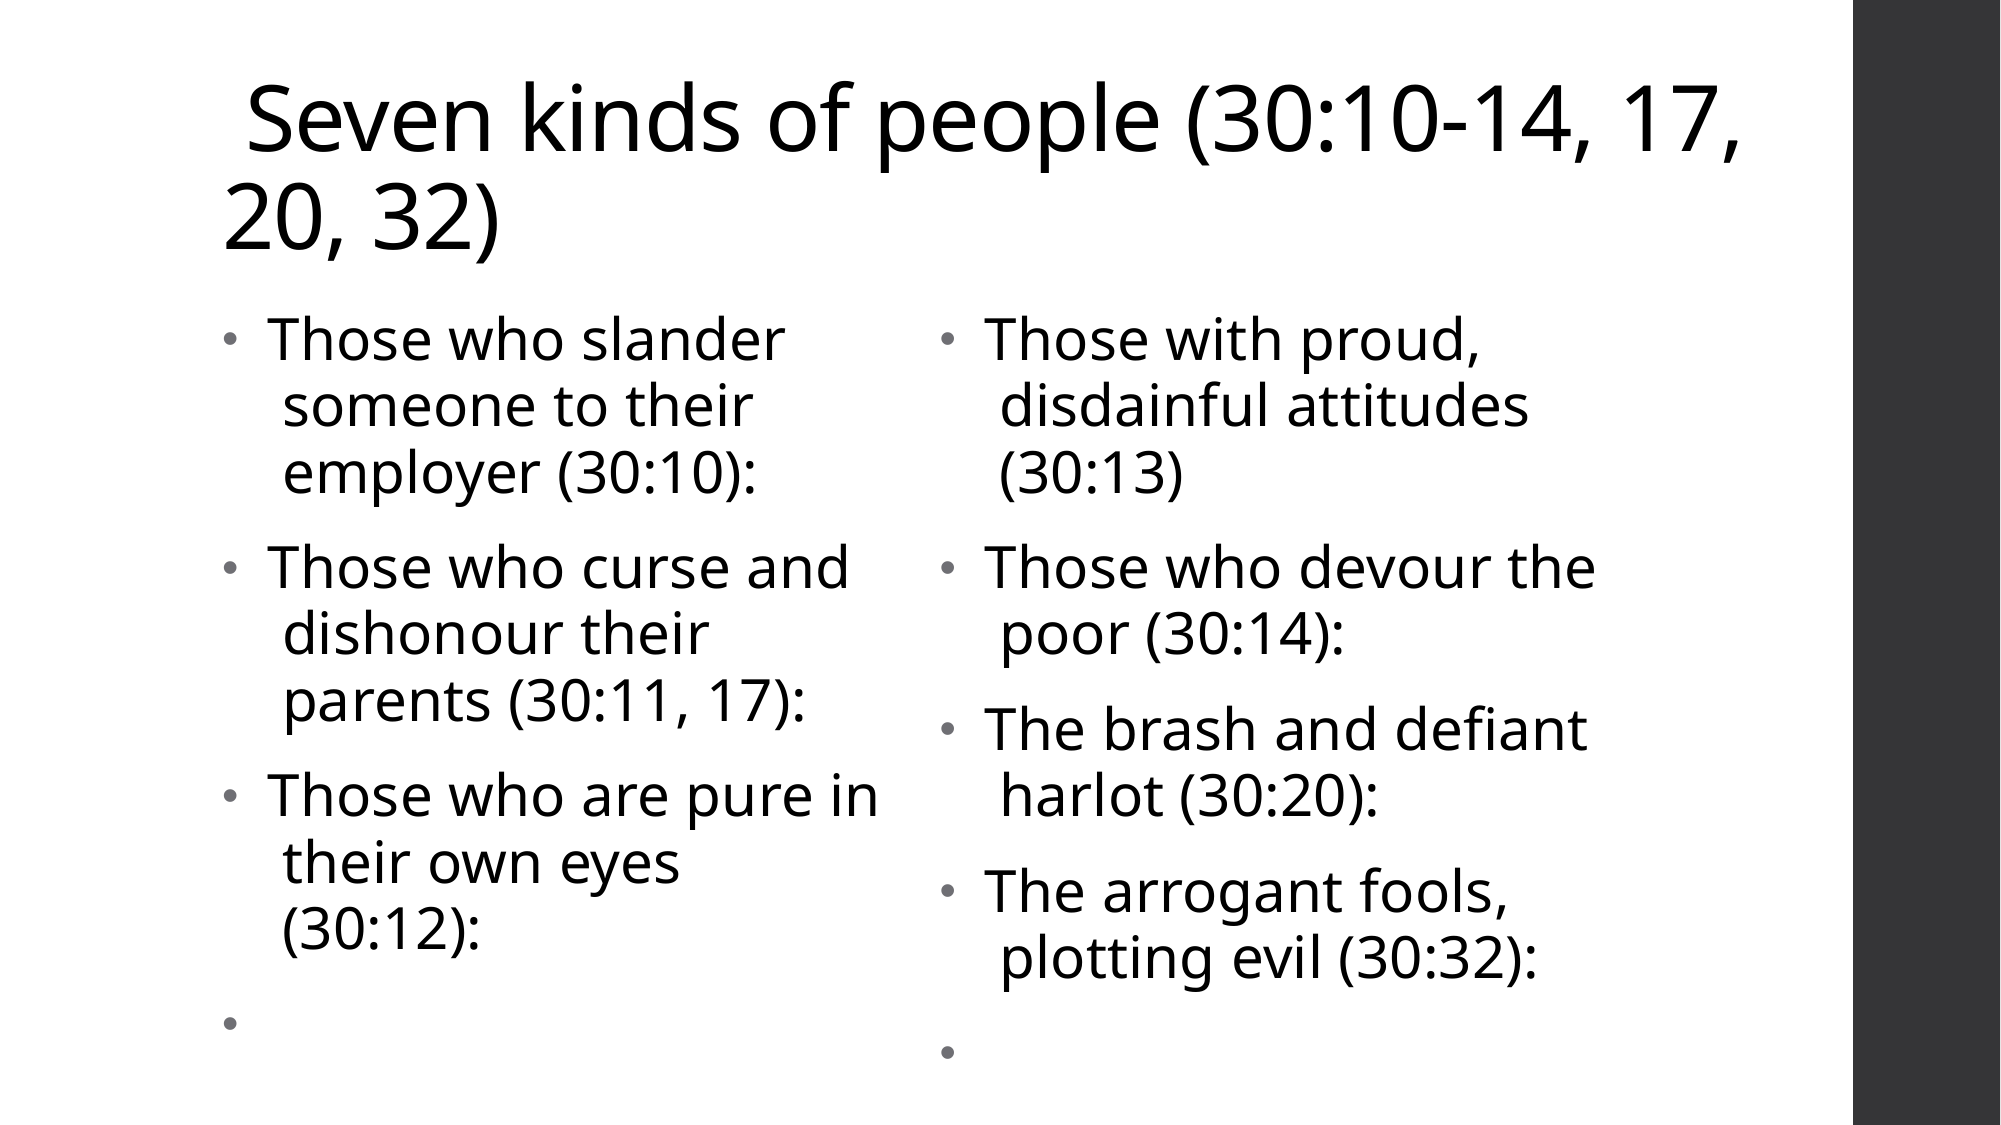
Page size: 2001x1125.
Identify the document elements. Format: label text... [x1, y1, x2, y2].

list Those who slander someone to their employer (30:10): Those who curse and dishonour their parents (30:11, 17): Those who are pure in their own eyes (30:12): [207, 299, 900, 1014]
title Seven kinds of people (30:10-14, 17, 20, 32) [206, 60, 1797, 278]
list Those with proud, disdainful attitudes (30:13) Those who devour the poor (30:14): The brash and defiant harlot (30:20): The arrogant fools, plotting evil (30:32): [924, 299, 1617, 1014]
